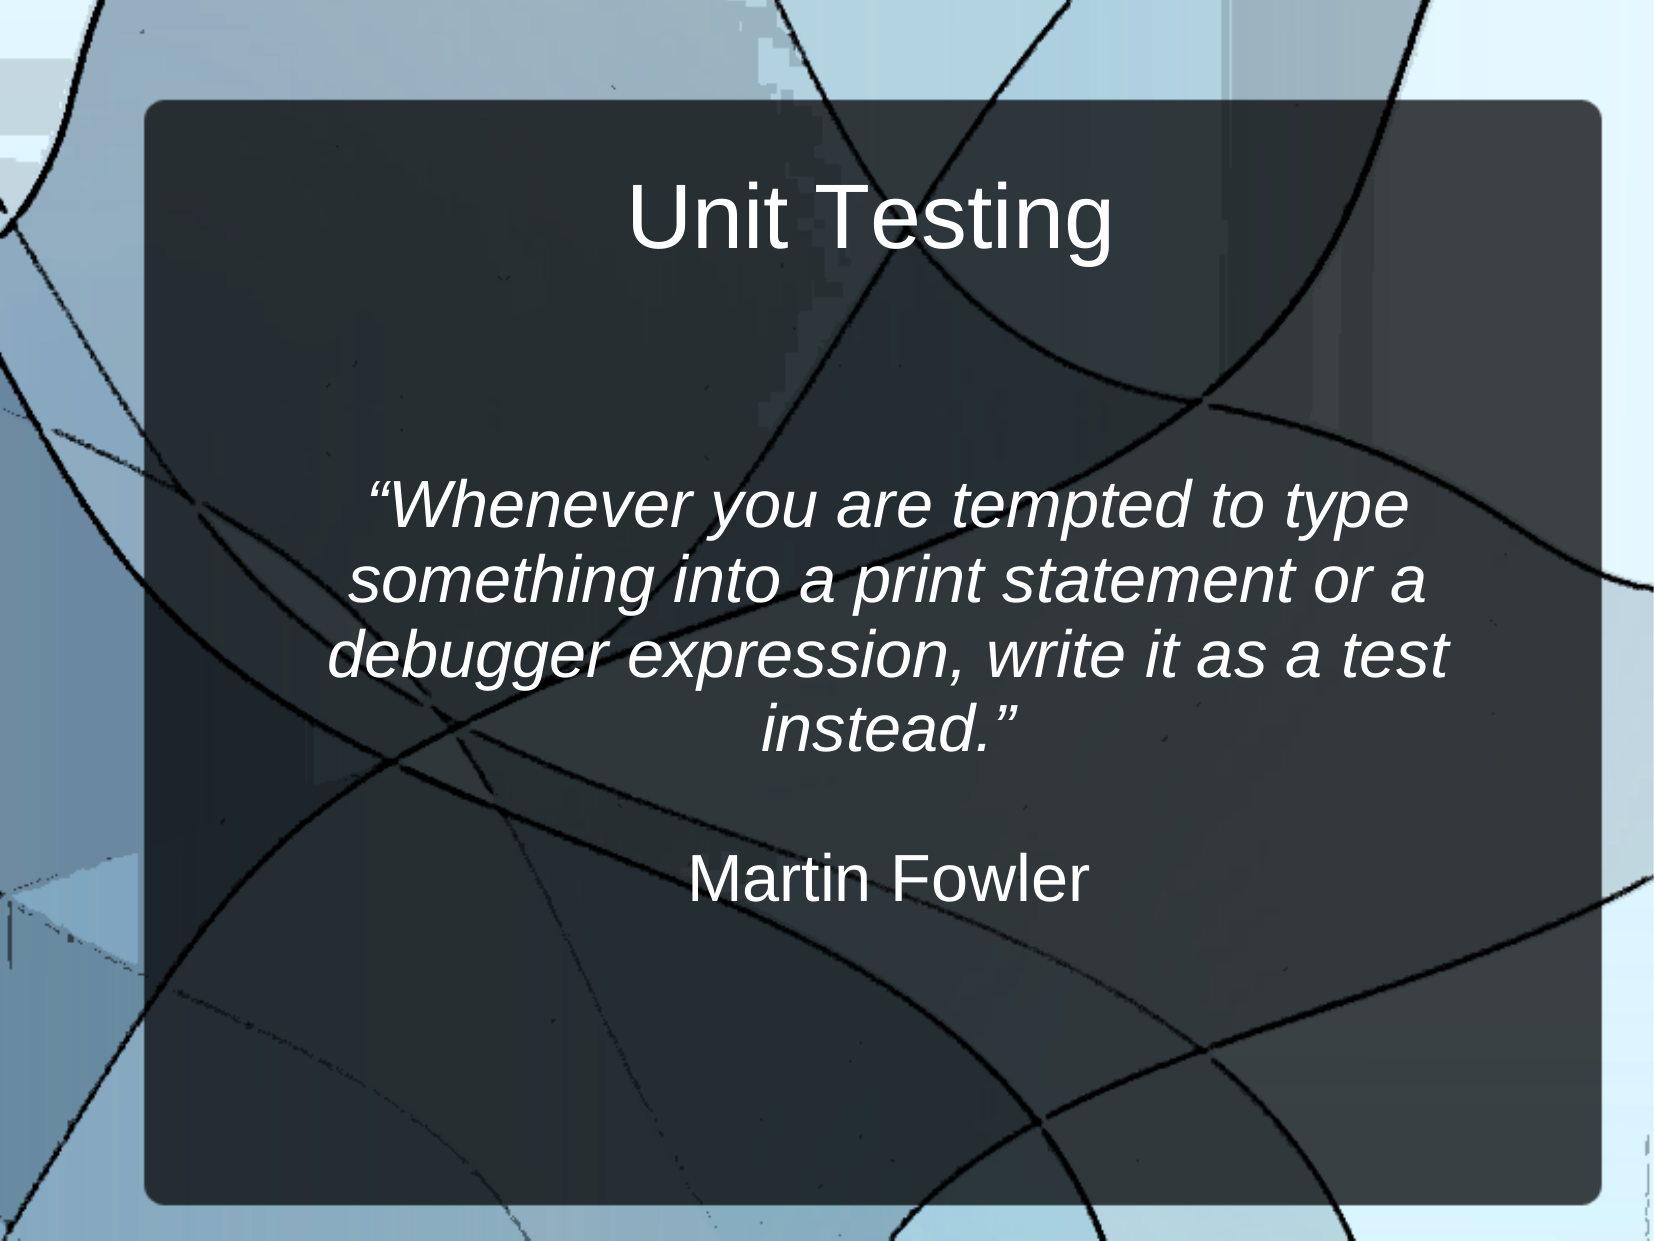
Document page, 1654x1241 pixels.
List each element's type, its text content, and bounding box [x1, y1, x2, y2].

subtitle “Whenever you are tempted to type something into a print statement or a debugger expression, write it as a test instead.” Martin Fowler [206, 356, 1571, 1027]
picture [0, 0, 1654, 1241]
title Unit Testing [159, 108, 1583, 325]
